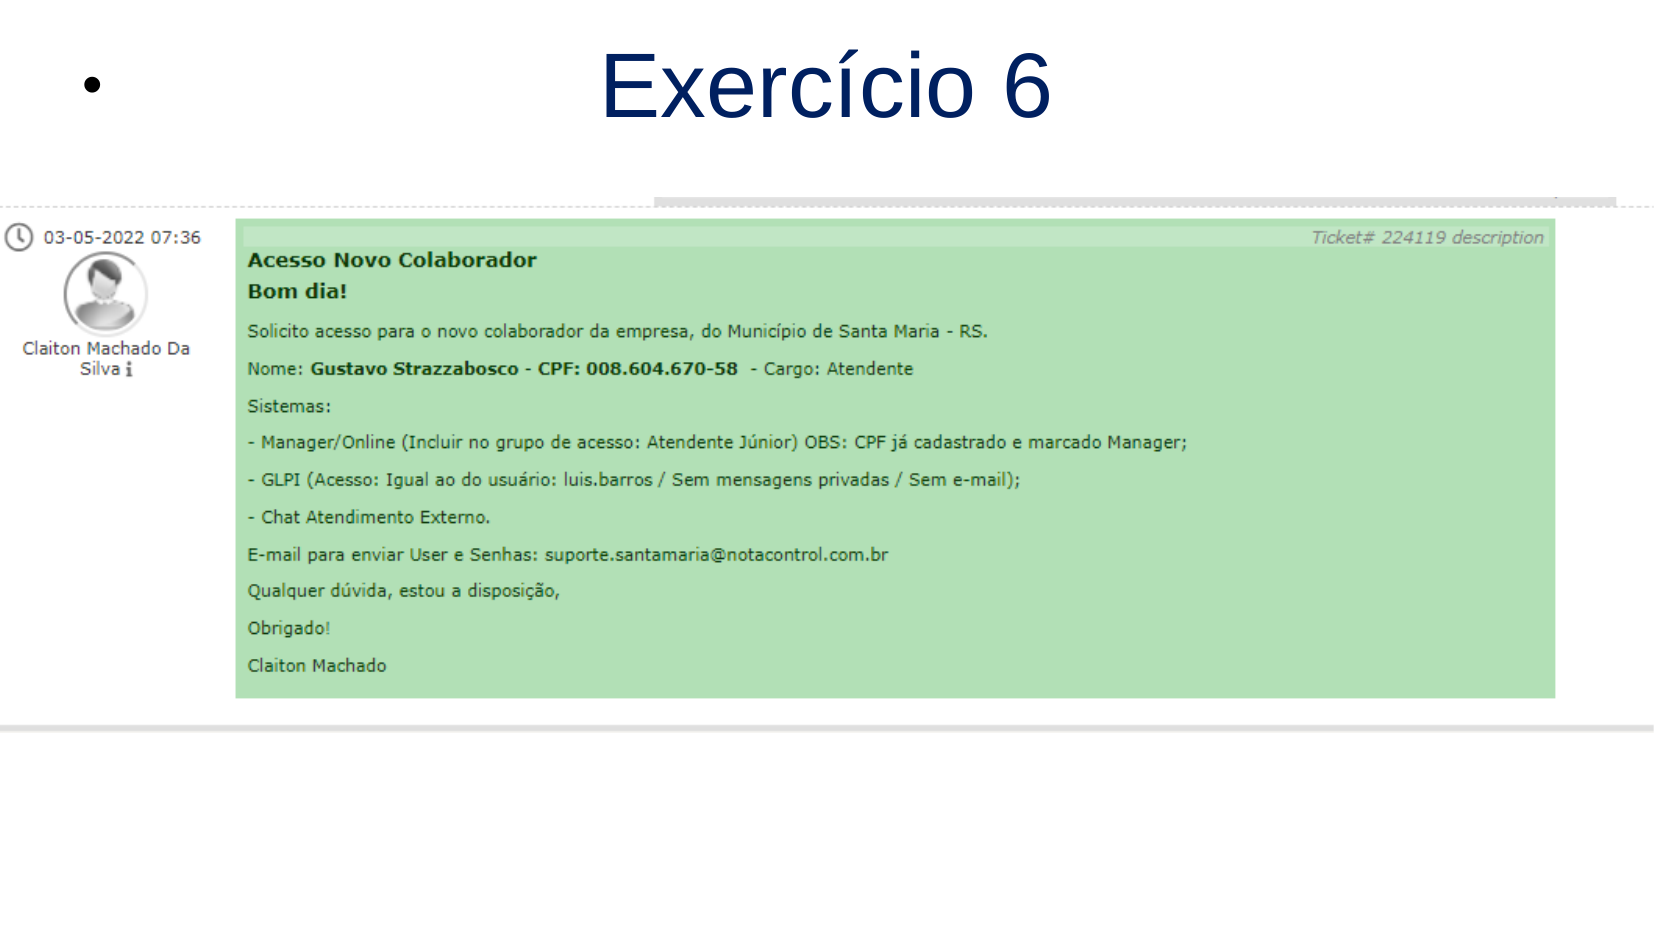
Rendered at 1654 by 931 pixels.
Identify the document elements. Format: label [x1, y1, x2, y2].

picture [0, 197, 1654, 733]
subtitle [82, 37, 1571, 140]
